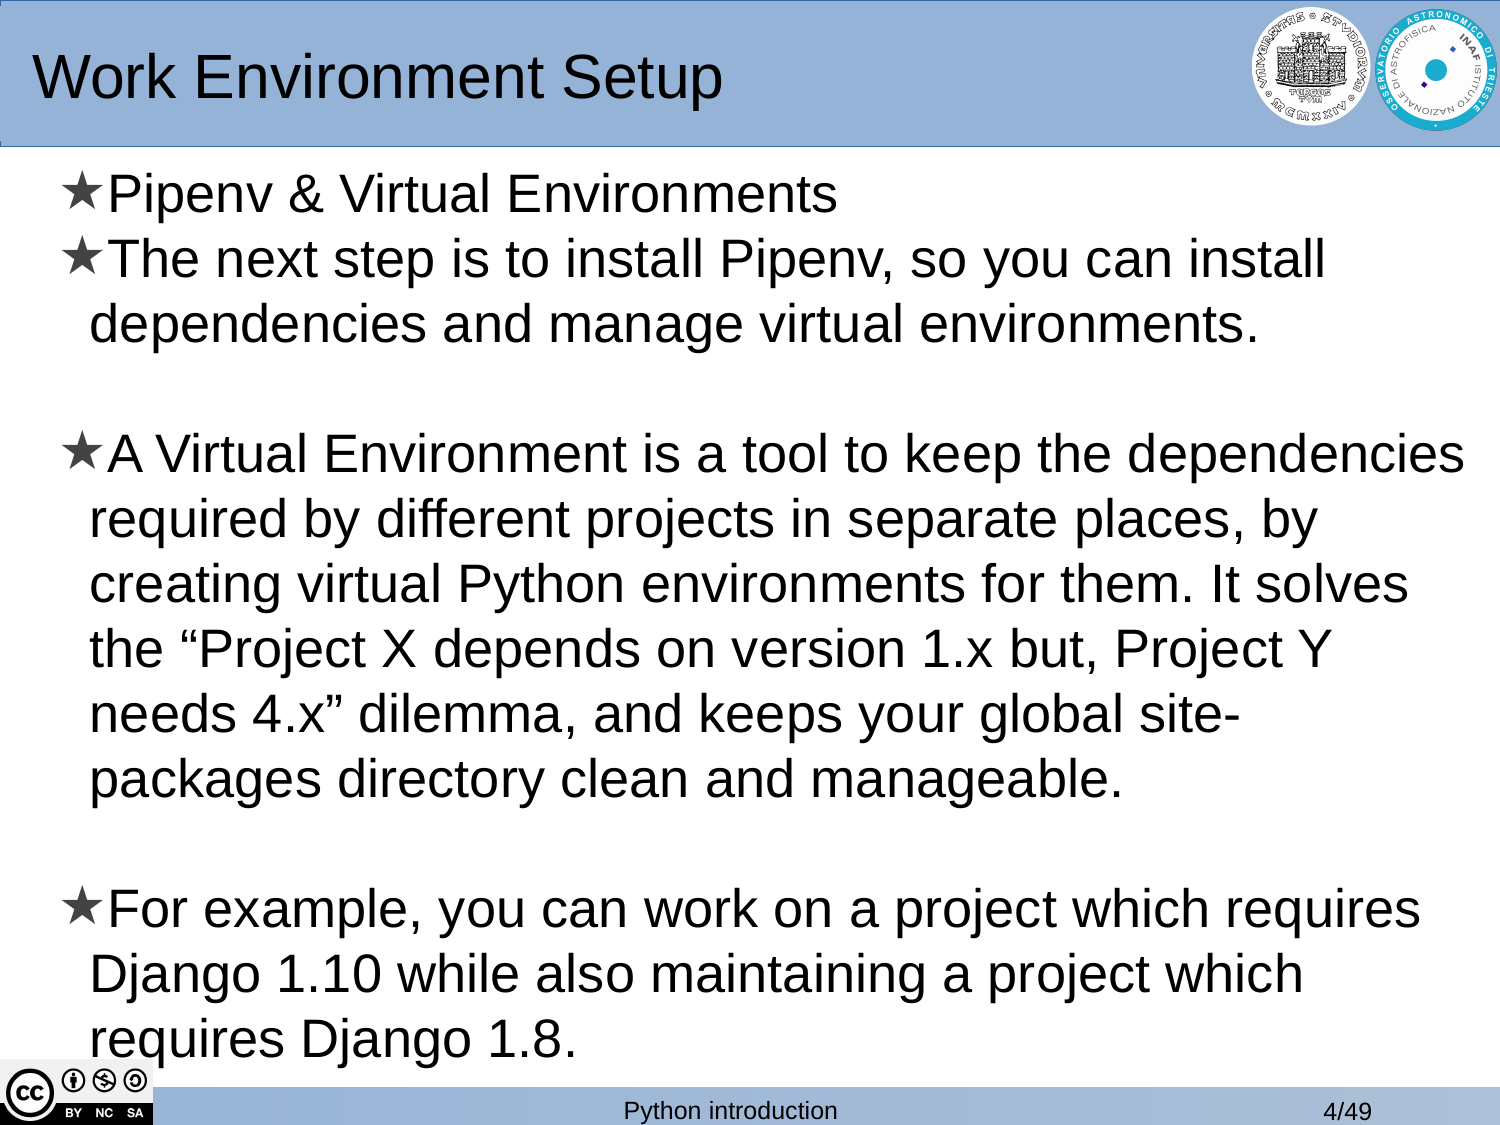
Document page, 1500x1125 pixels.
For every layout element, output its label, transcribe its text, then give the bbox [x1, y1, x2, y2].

picture [0, 1059, 153, 1125]
picture [1252, 0, 1500, 156]
list Pipenv & Virtual Environments The next step is to install Pipenv, so you can install dependencies and manage virtual environments. A Virtual Environment is a tool to keep the dependencies required by different projects in separate places, by creating virtual Python environments for them. It solves the “Project X depends on version 1.x but, Project Y needs 4.x” dilemma, and keeps your global site-packages directory clean and manageable. For example, you can work on a project which requires Django 1.10 while also maintaining a project which requires Django 1.8. [0, 150, 1491, 1024]
text_box Work Environment Setup [0, 5, 1243, 141]
